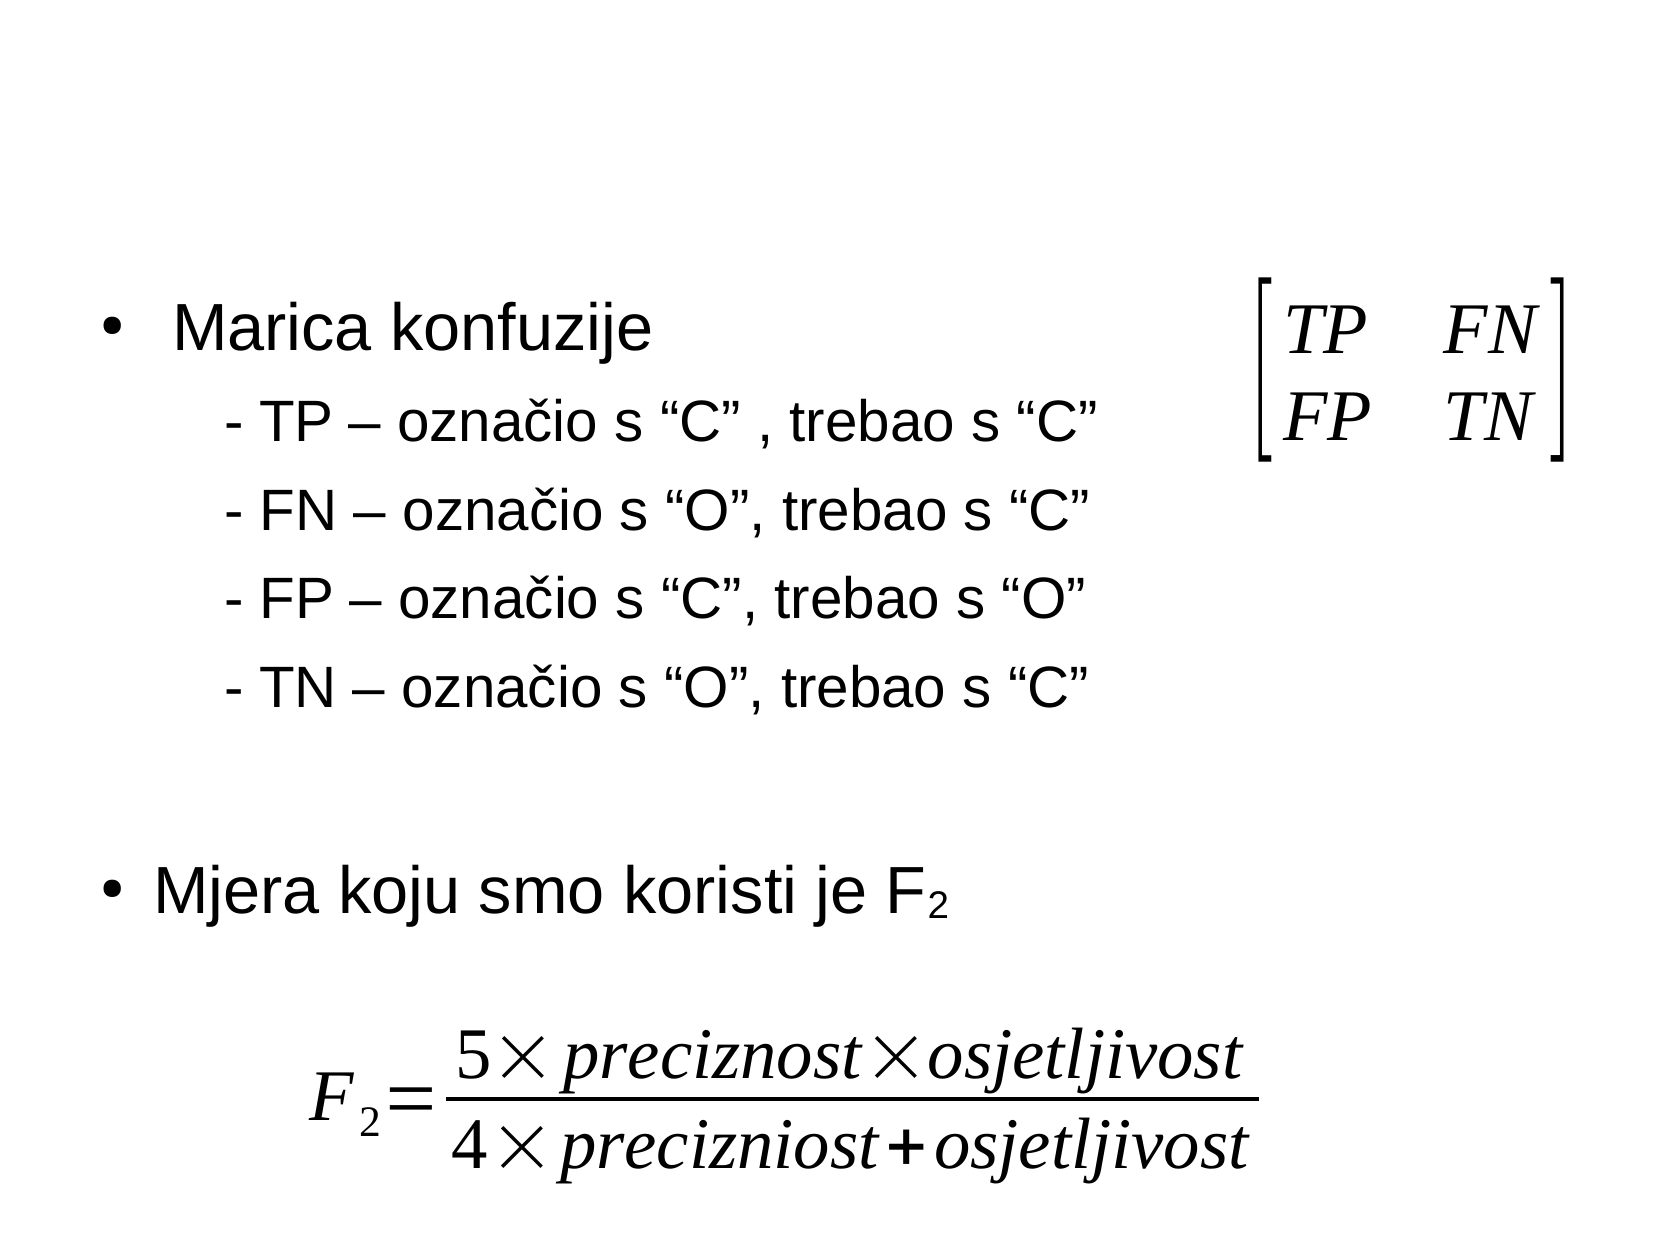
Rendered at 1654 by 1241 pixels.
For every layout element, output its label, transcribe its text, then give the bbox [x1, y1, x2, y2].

chart [300, 1013, 1269, 1185]
list Marica konfuzije - TP – označio s “C” , trebao s “C” - FN – označio s “O”, trebao s “C” - FP – označio s “C”, trebao s “O” - TN – označio s “O”, trebao s “C” Mjera koju smo koristi je F2 [82, 290, 1571, 1010]
chart [1247, 273, 1576, 466]
